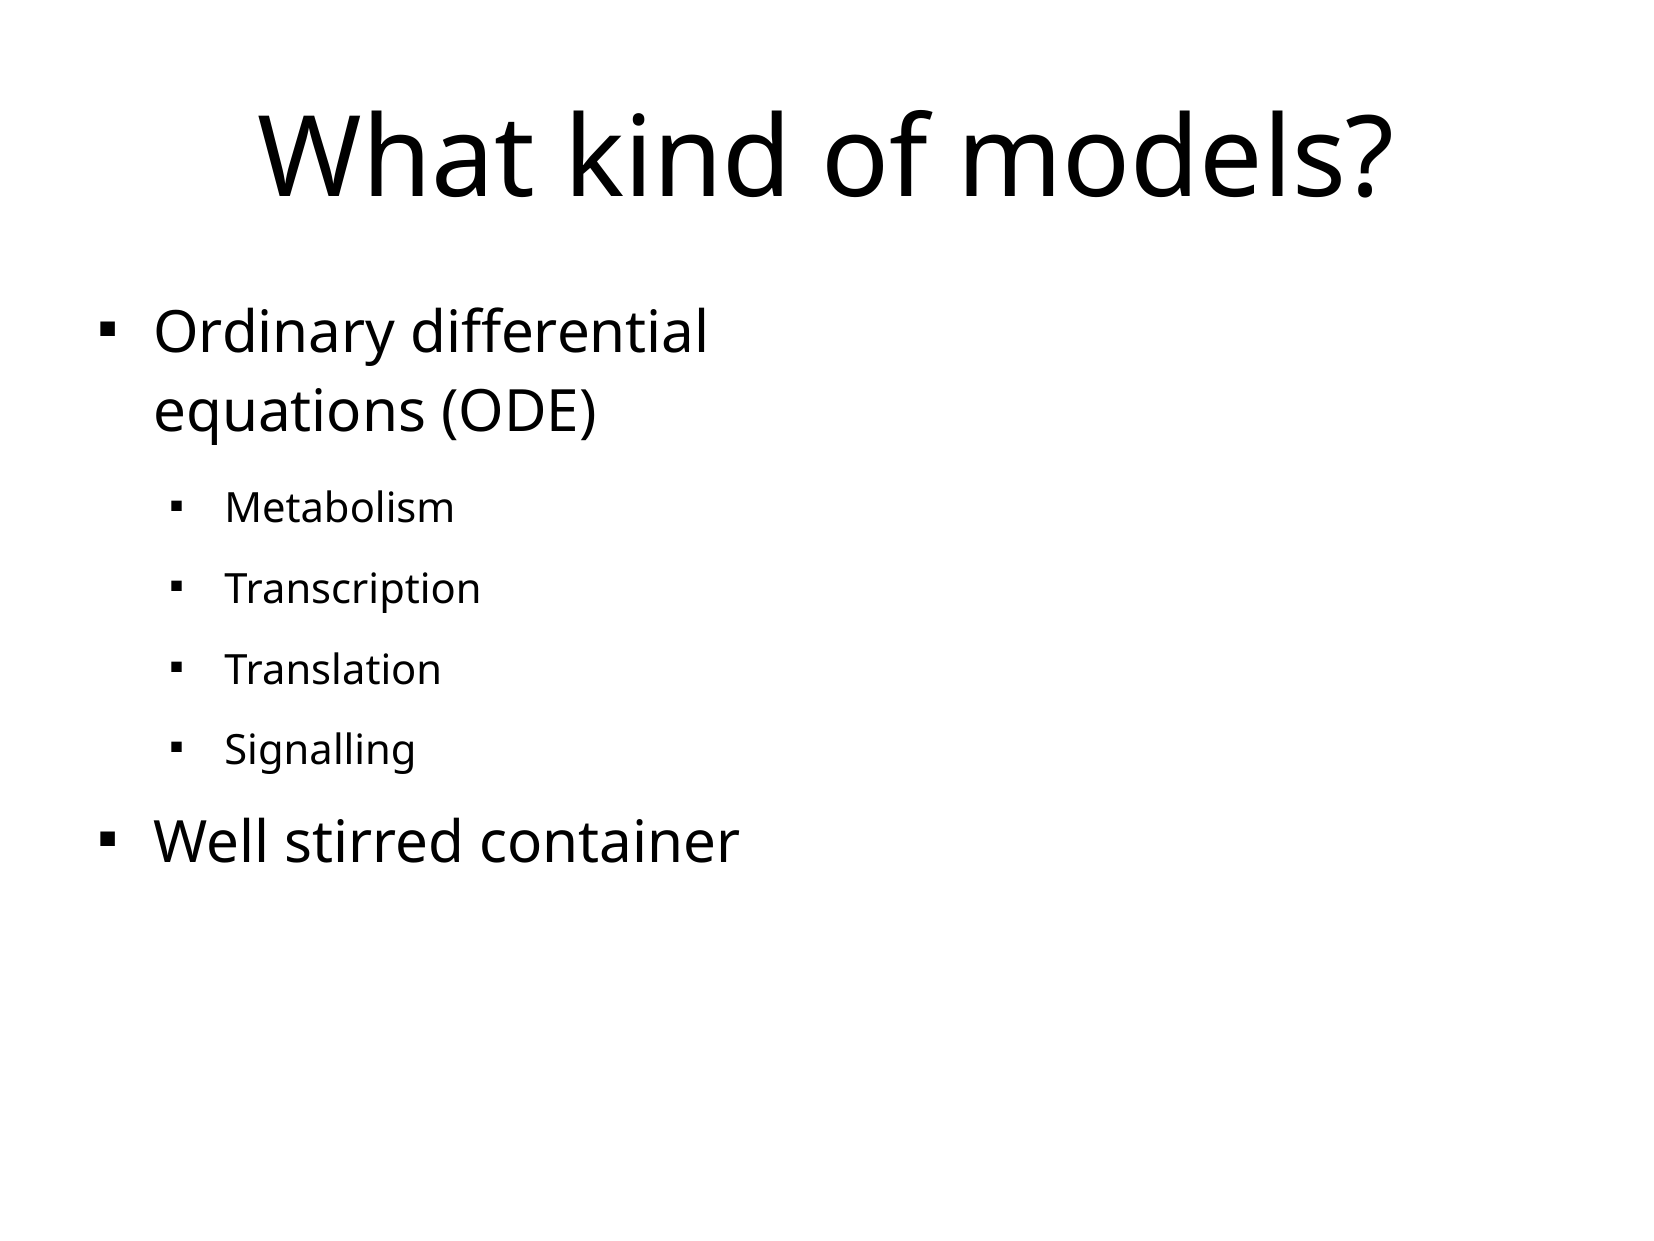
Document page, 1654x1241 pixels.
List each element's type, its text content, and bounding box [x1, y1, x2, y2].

list Ordinary differential equations (ODE) Metabolism Transcription Translation Signalling Well stirred container [82, 290, 819, 1010]
title What kind of models? [82, 49, 1571, 257]
